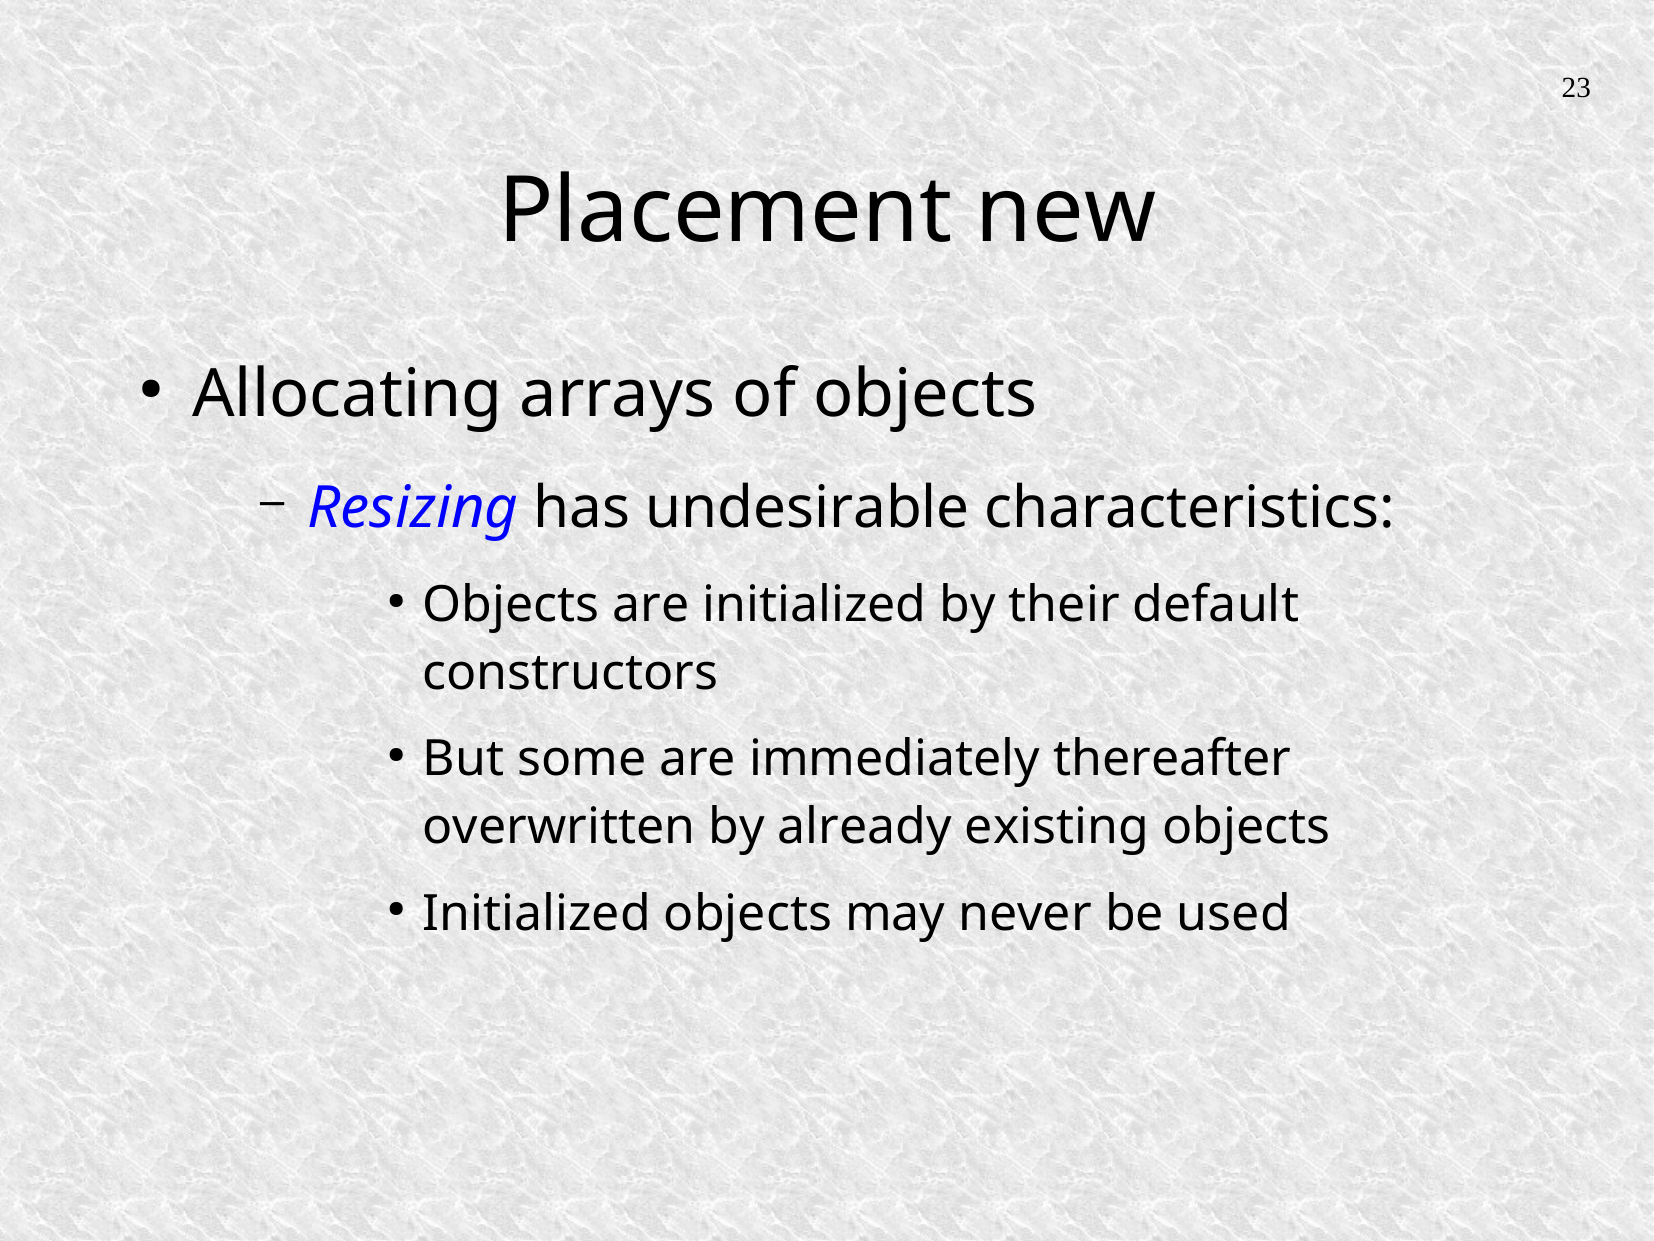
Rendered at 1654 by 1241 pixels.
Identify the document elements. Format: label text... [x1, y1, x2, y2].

list Allocating arrays of objects Resizing has undesirable characteristics: Objects are initialized by their default constructors But some are immediately thereafter overwritten by already existing objects Initialized objects may never be used [121, 344, 1534, 1109]
picture [0, 0, 1654, 1241]
title Placement new [121, 102, 1534, 311]
